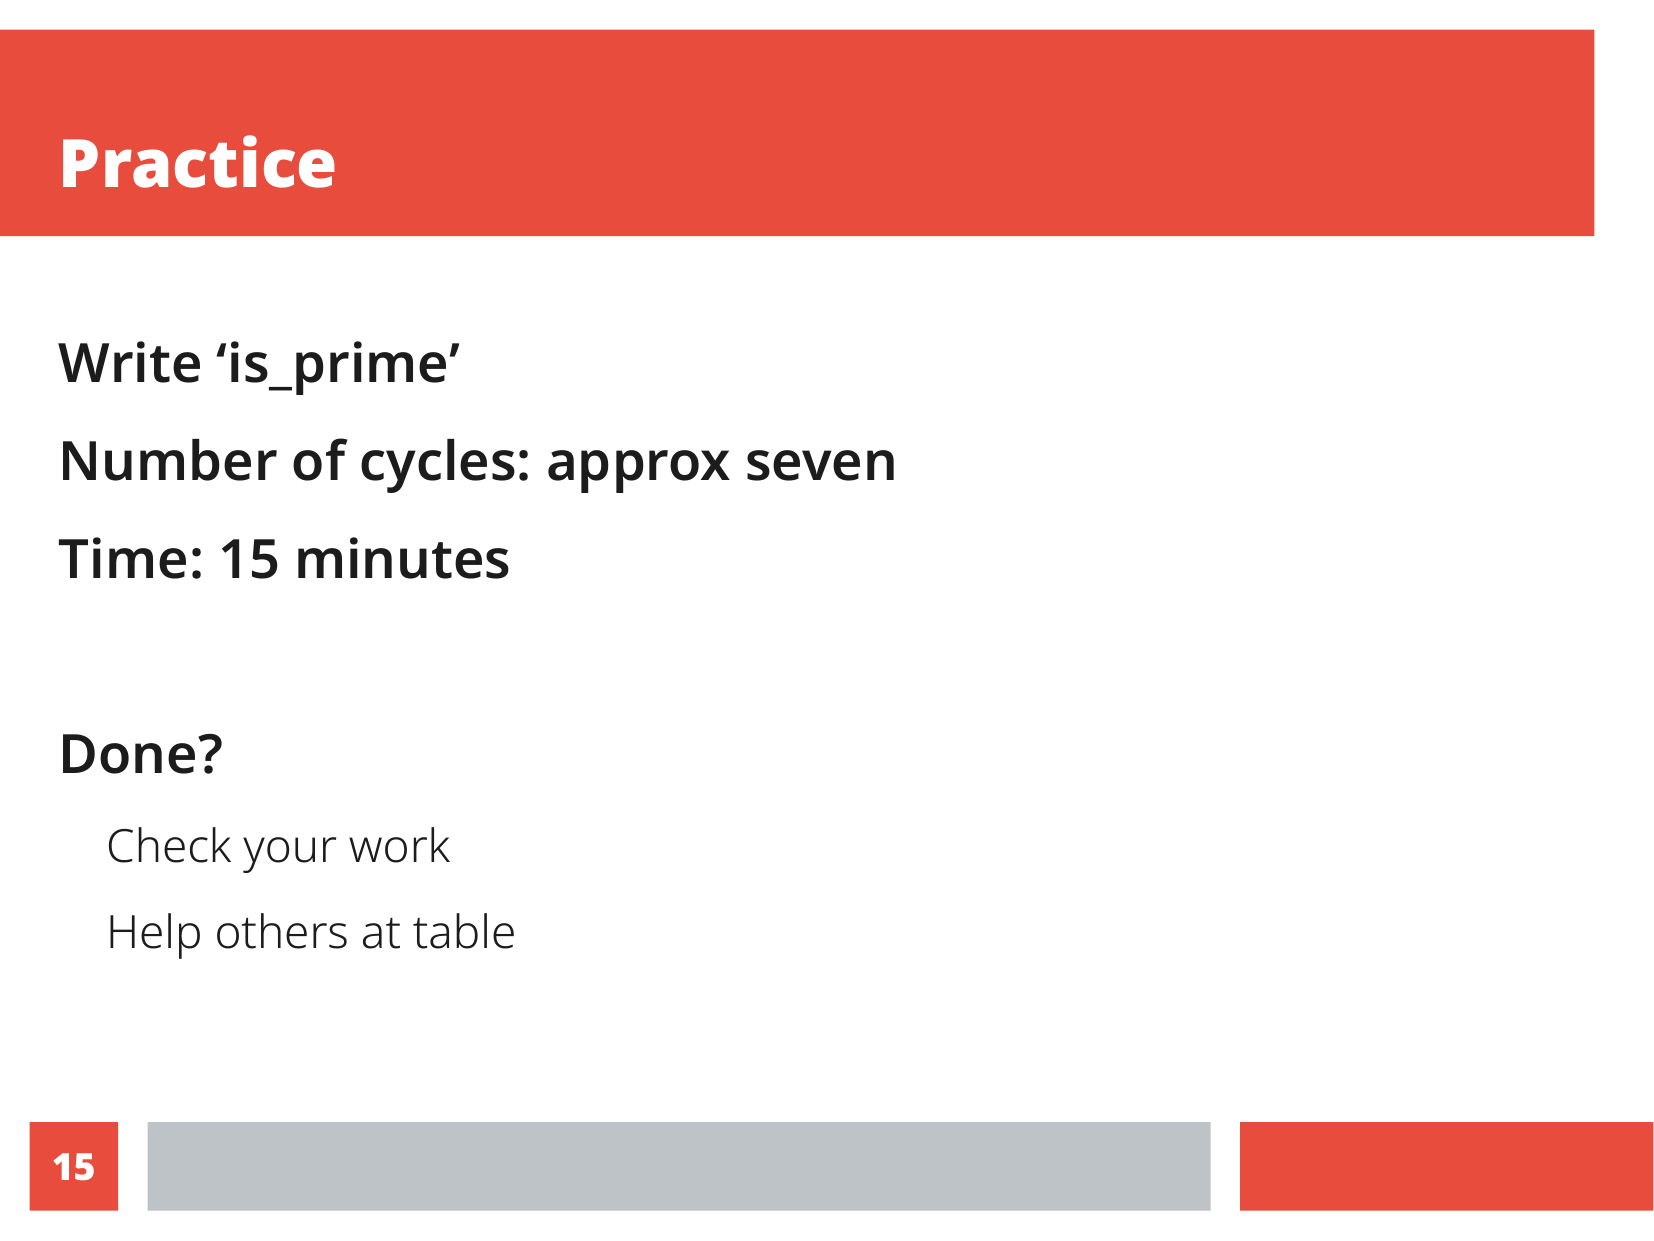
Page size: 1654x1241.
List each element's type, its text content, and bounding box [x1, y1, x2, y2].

title Practice [59, 59, 1595, 207]
list Write ‘is_prime’ Number of cycles: approx seven Time: 15 minutes Done? Check your work Help others at table [59, 324, 1565, 1093]
